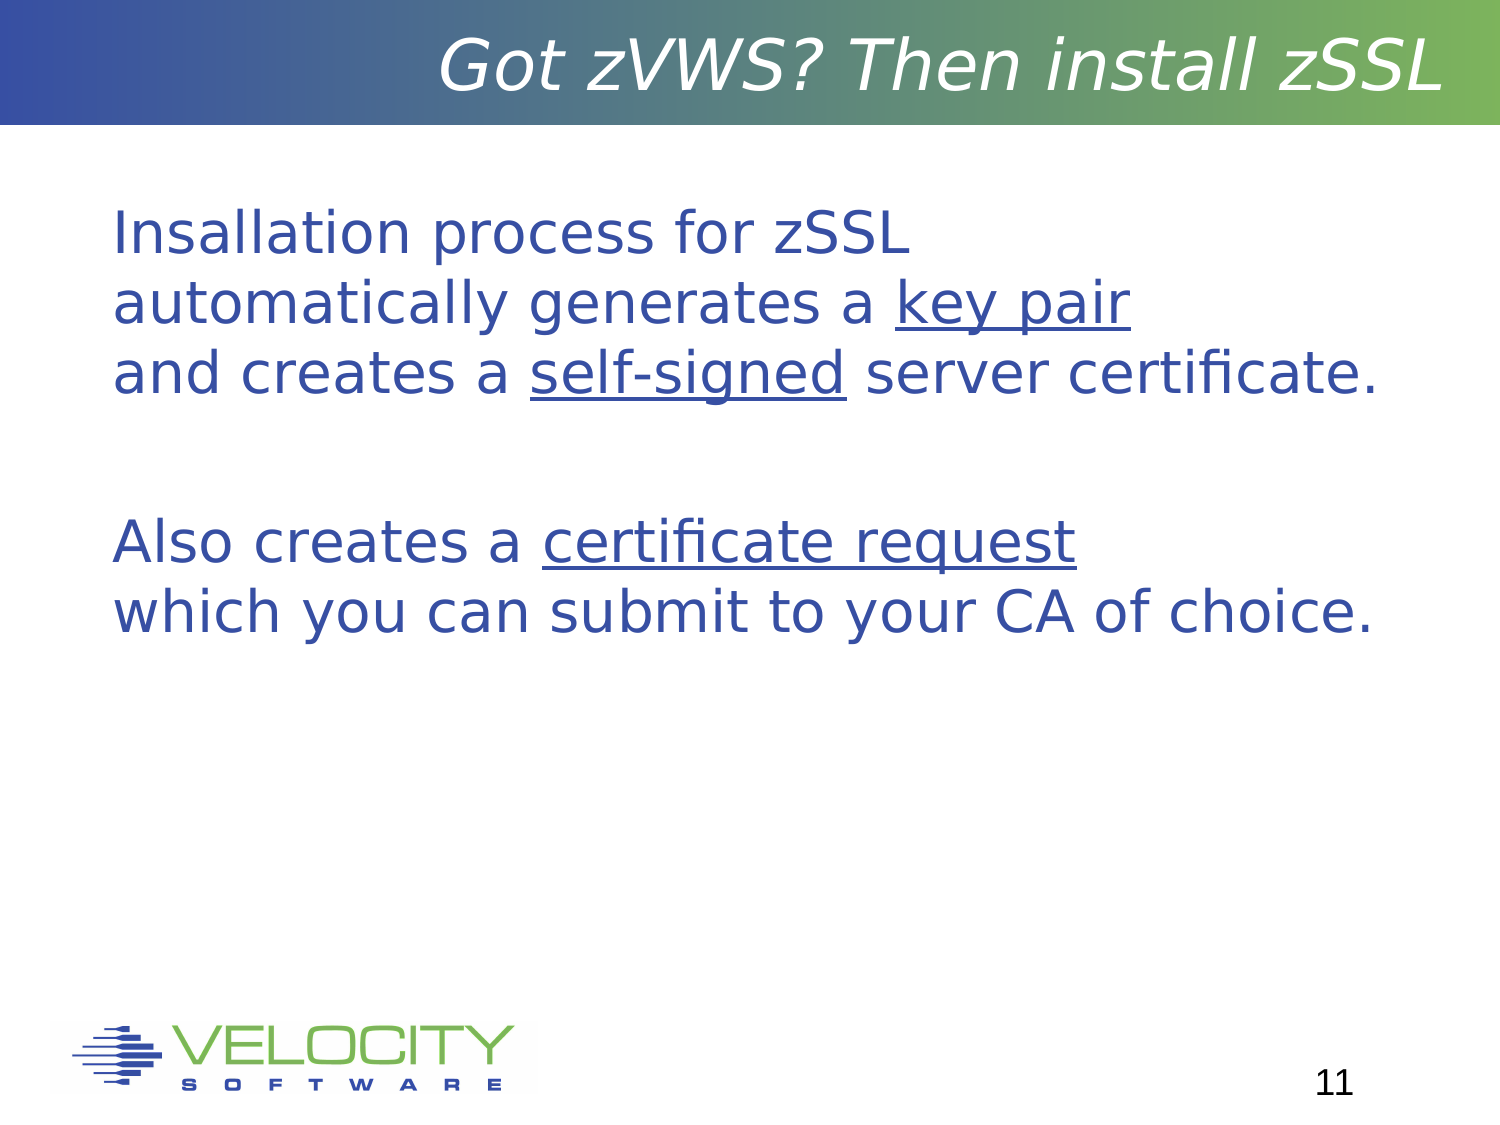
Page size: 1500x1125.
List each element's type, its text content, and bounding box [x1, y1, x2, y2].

list Insallation process for zSSL automatically generates a key pair and creates a self-signed server certificate. Also creates a certificate request which you can submit to your CA of choice. [70, 187, 1438, 906]
title Got zVWS? Then install zSSL [62, 12, 1463, 113]
picture [50, 1021, 538, 1094]
